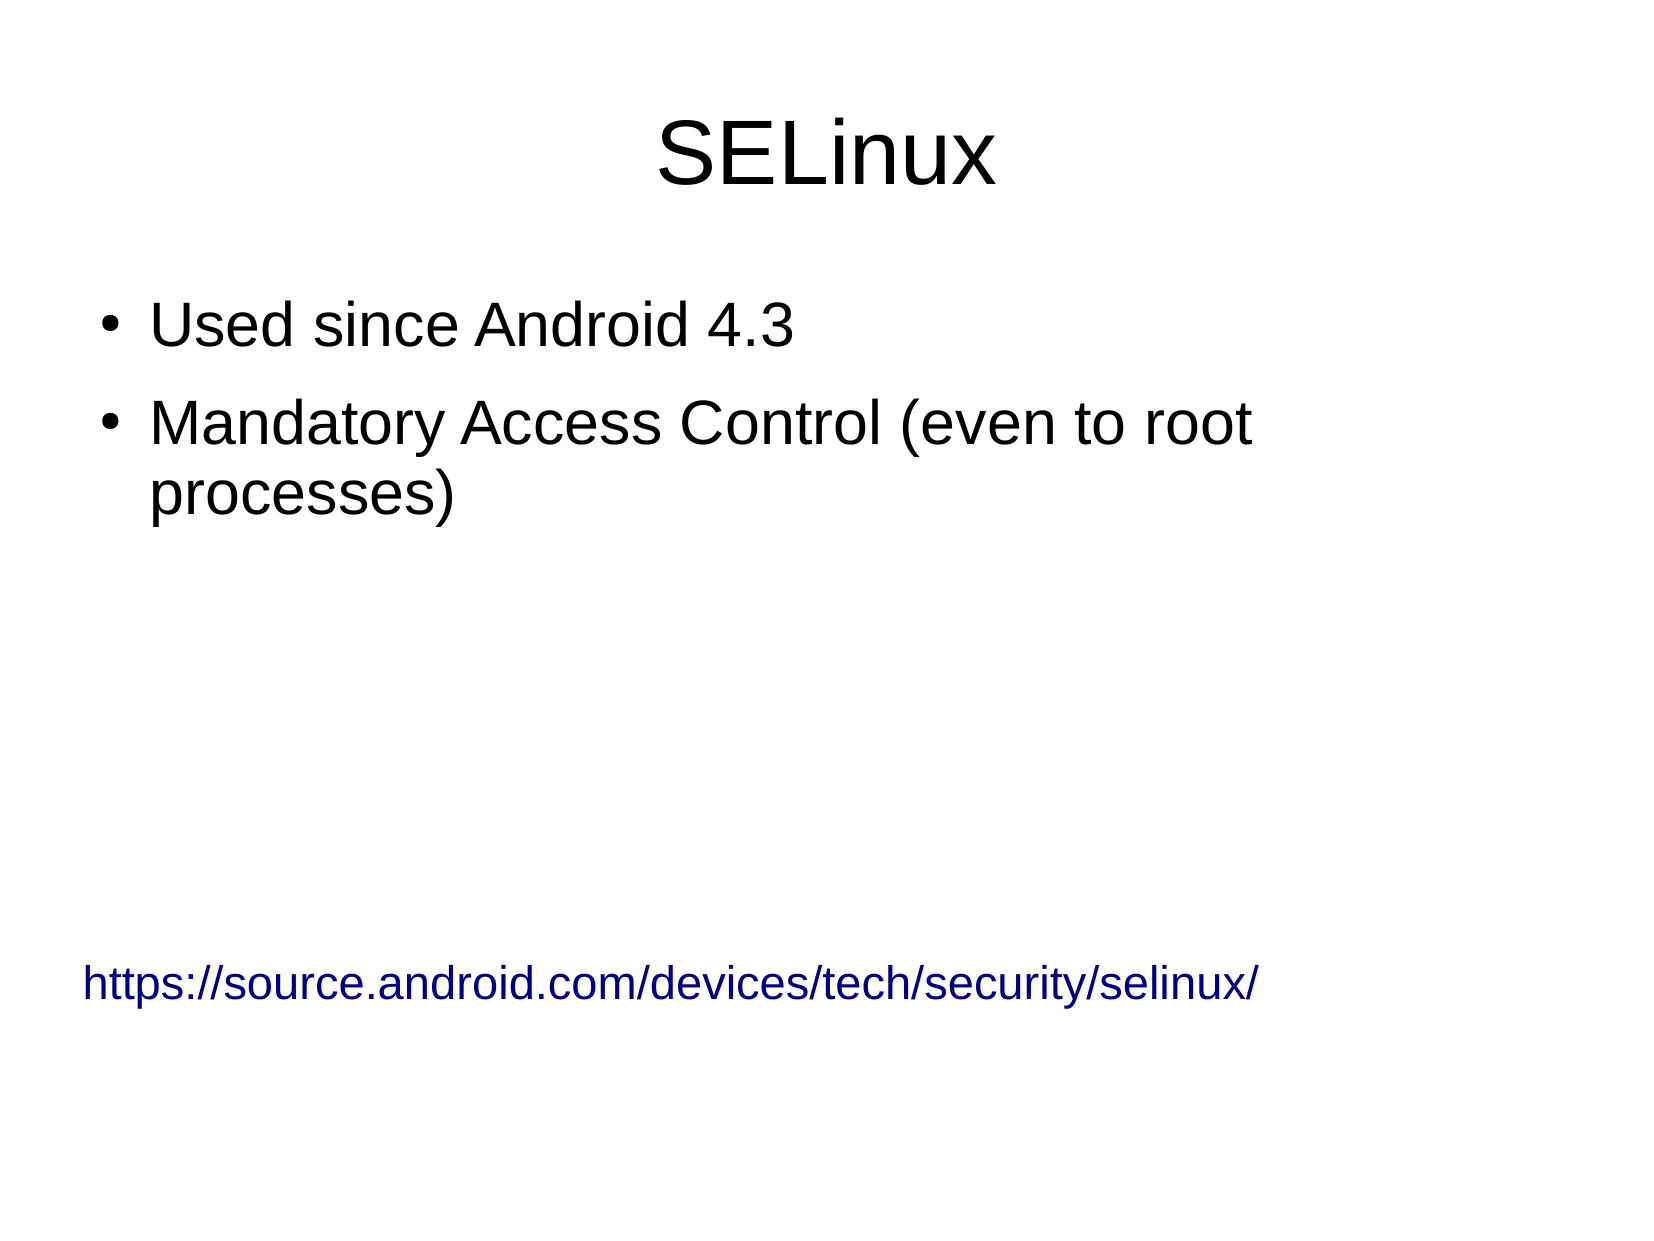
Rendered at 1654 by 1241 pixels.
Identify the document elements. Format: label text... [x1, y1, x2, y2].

list Used since Android 4.3 Mandatory Access Control (even to root processes) https://source.android.com/devices/tech/security/selinux/ [82, 290, 1571, 1010]
title SELinux [82, 49, 1571, 257]
